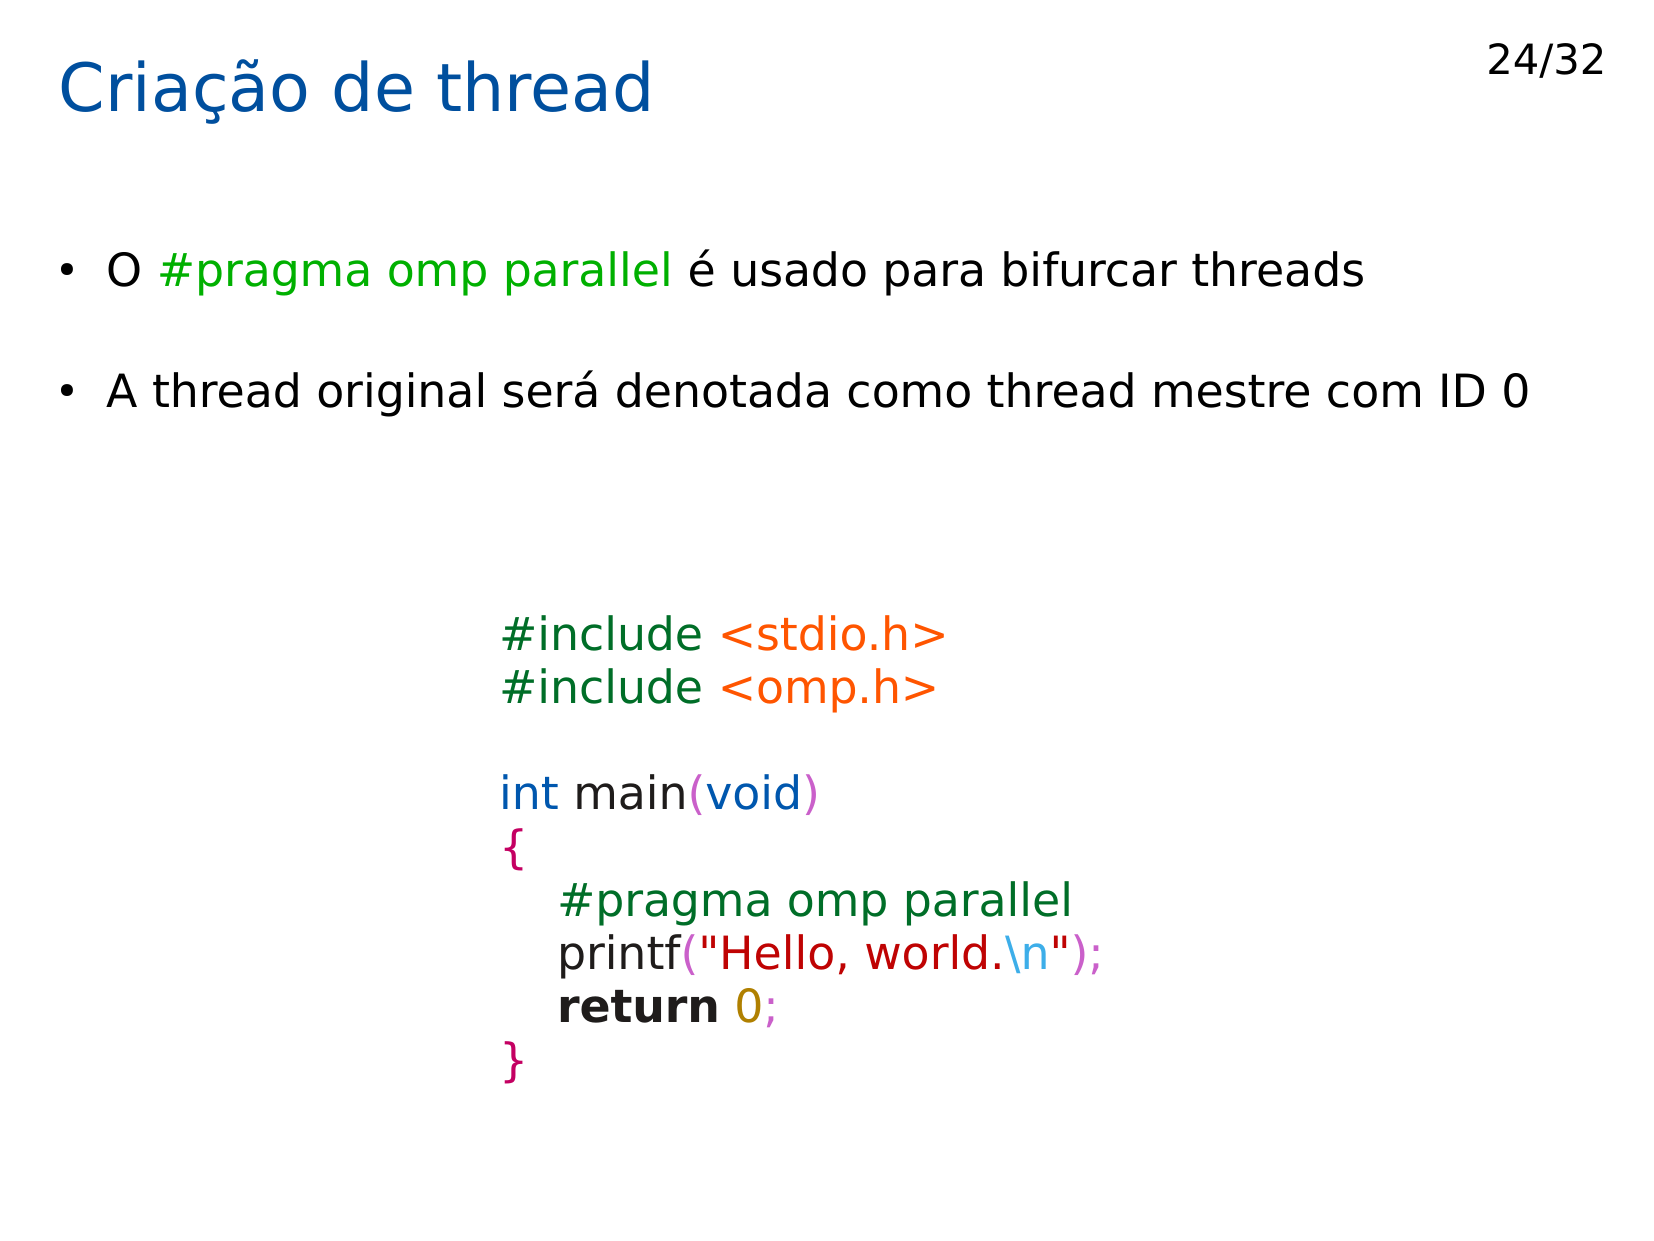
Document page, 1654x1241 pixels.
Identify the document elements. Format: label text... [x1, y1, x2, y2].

list O #pragma omp parallel é usado para bifurcar threads A thread original será denotada como thread mestre com ID 0 [59, 236, 1595, 1211]
text_box #include <stdio.h> #include <omp.h> int main(void) { #pragma omp parallel printf("Hello, world.\n"); return 0; } [484, 600, 1511, 1165]
title Criação de thread [59, 29, 1506, 148]
